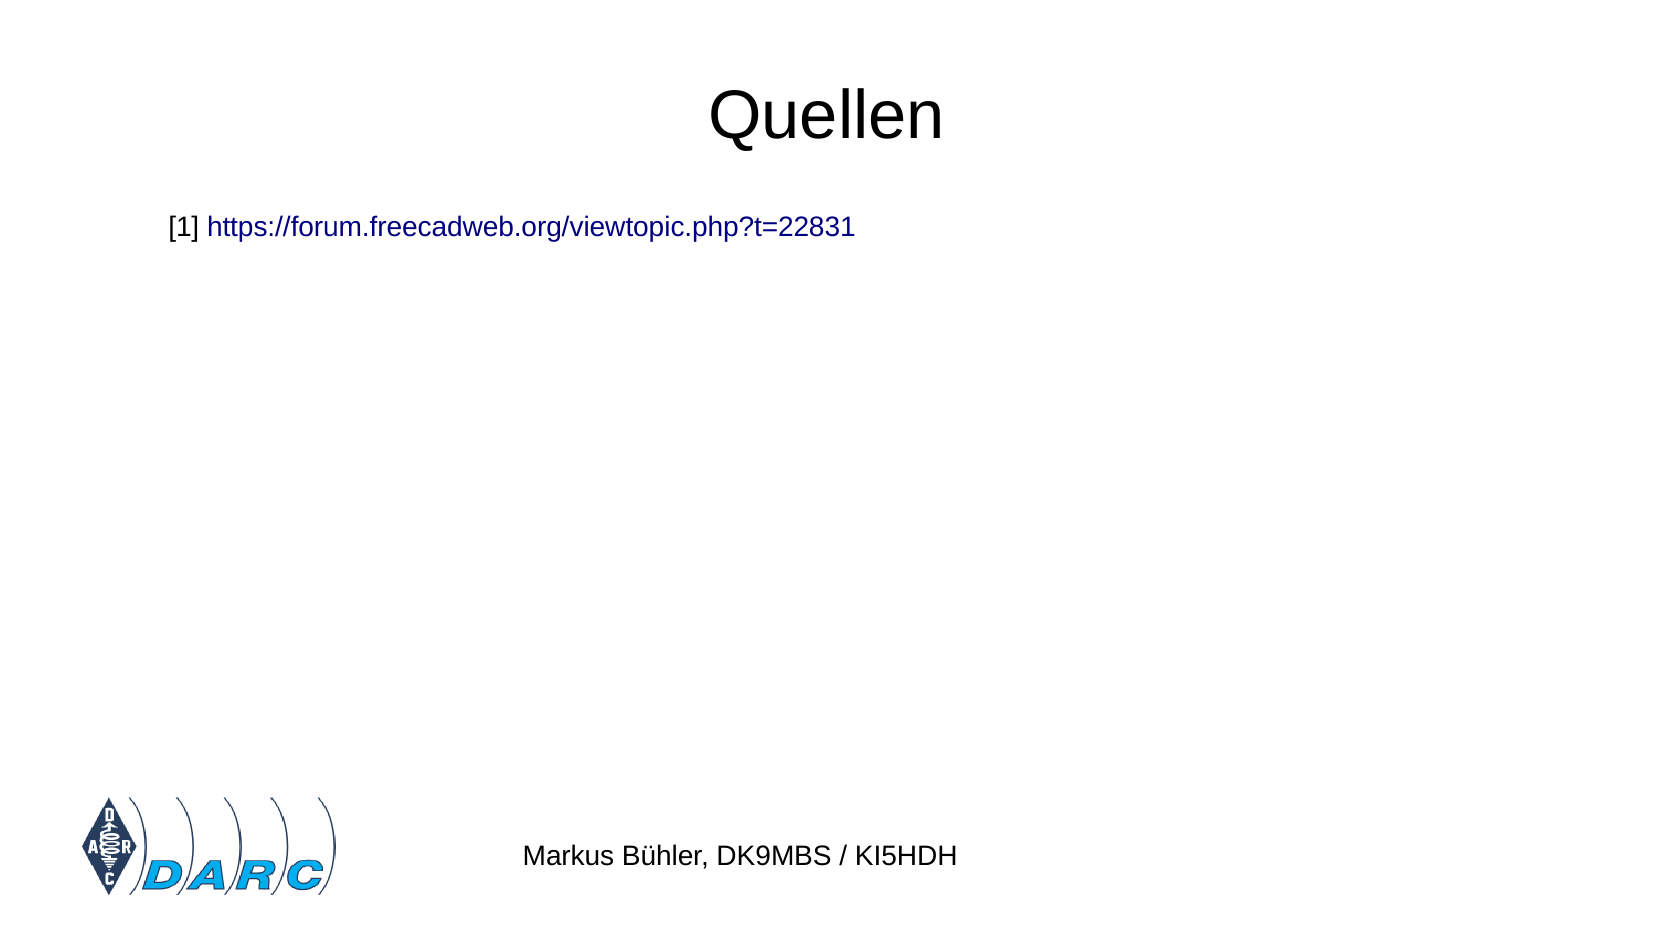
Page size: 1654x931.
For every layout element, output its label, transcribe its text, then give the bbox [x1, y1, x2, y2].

picture [82, 797, 336, 895]
title Quellen [82, 37, 1571, 193]
text_box [1] https://forum.freecadweb.org/viewtopic.php?t=22831 [153, 203, 1107, 250]
text_box Markus Bühler, DK9MBS / KI5HDH [507, 832, 1121, 879]
